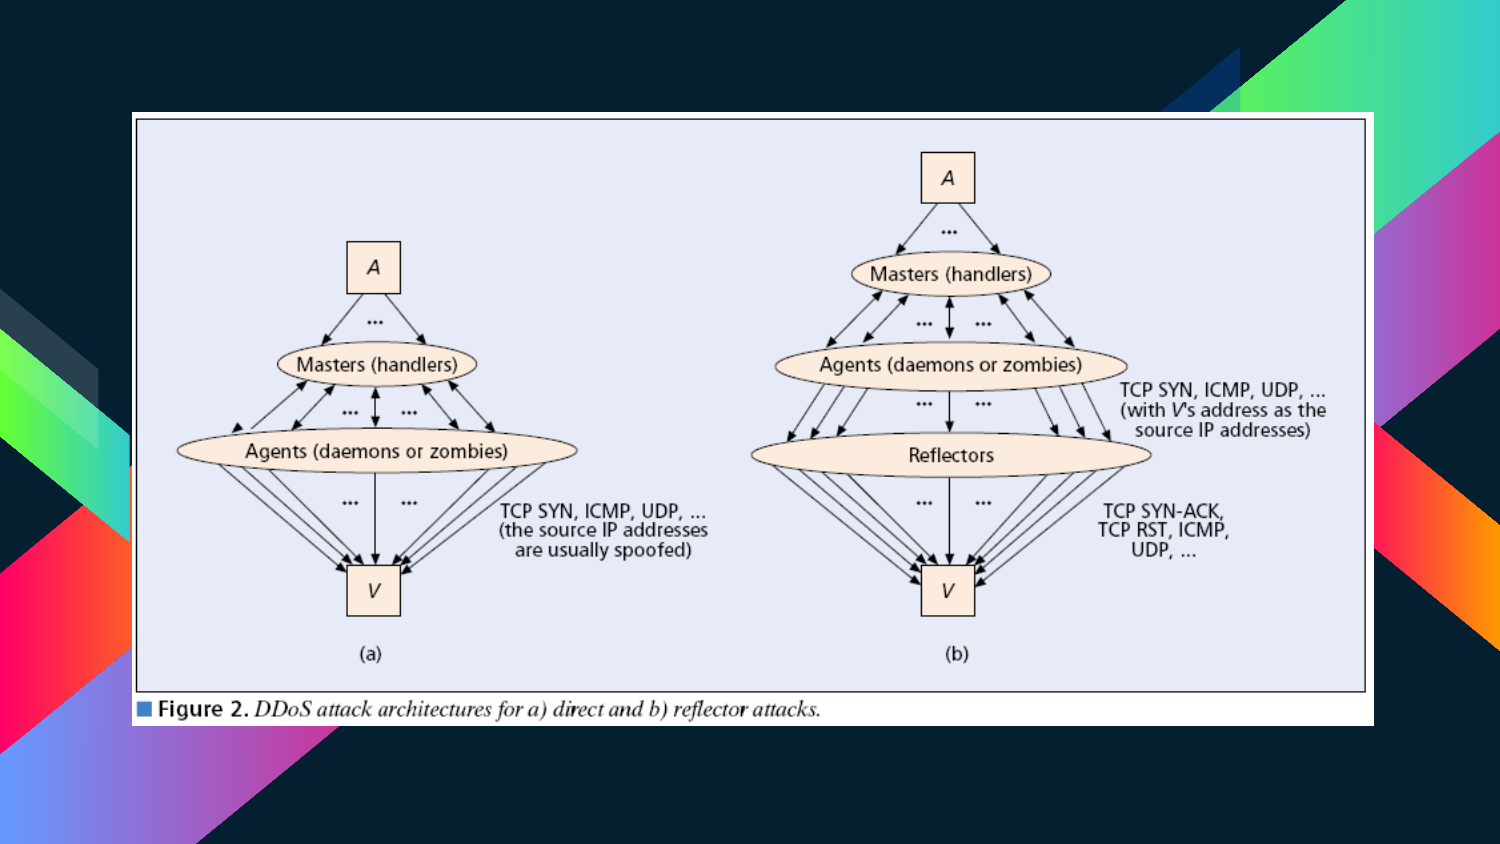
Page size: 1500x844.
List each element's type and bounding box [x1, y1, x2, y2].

picture [132, 112, 1374, 726]
